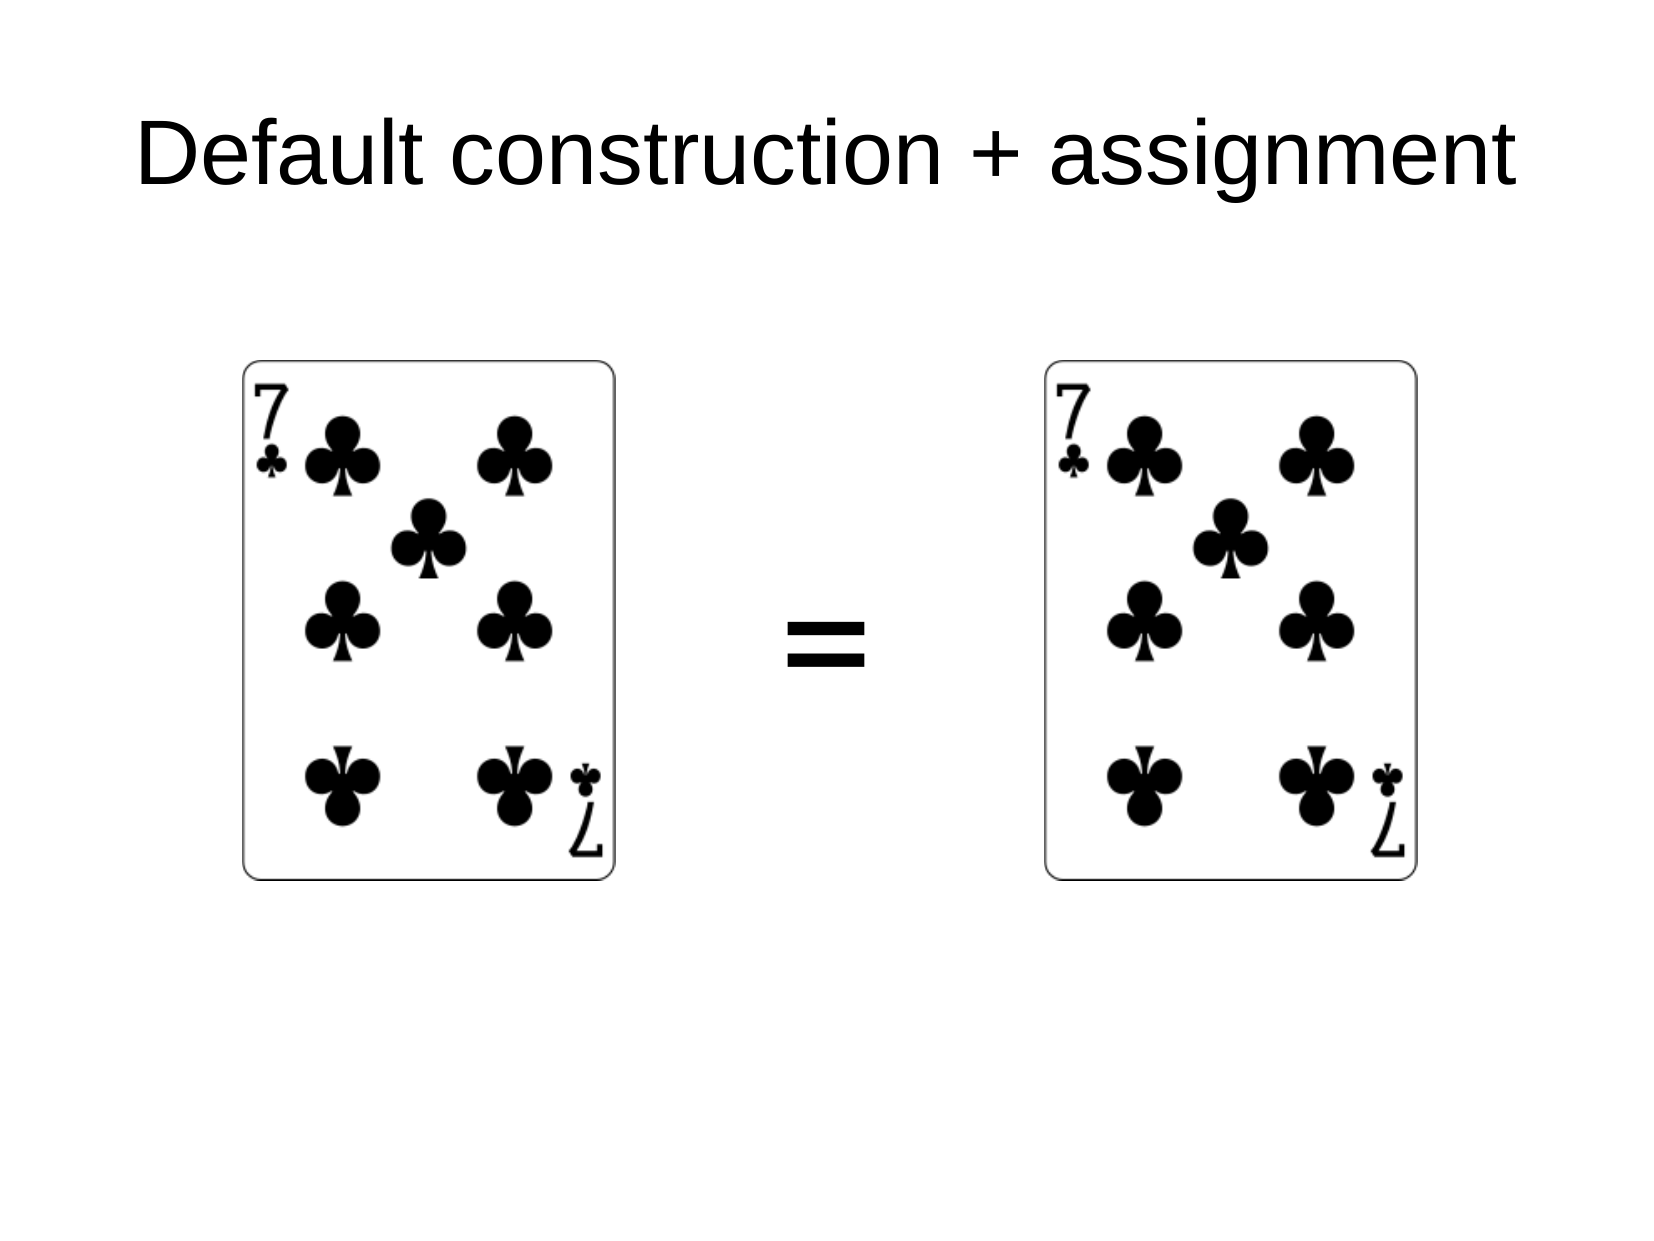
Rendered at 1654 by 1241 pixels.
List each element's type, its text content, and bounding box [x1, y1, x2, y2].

picture [1044, 360, 1418, 881]
title Default construction + assignment [82, 49, 1571, 257]
picture [242, 360, 616, 881]
text_box = [761, 518, 892, 722]
